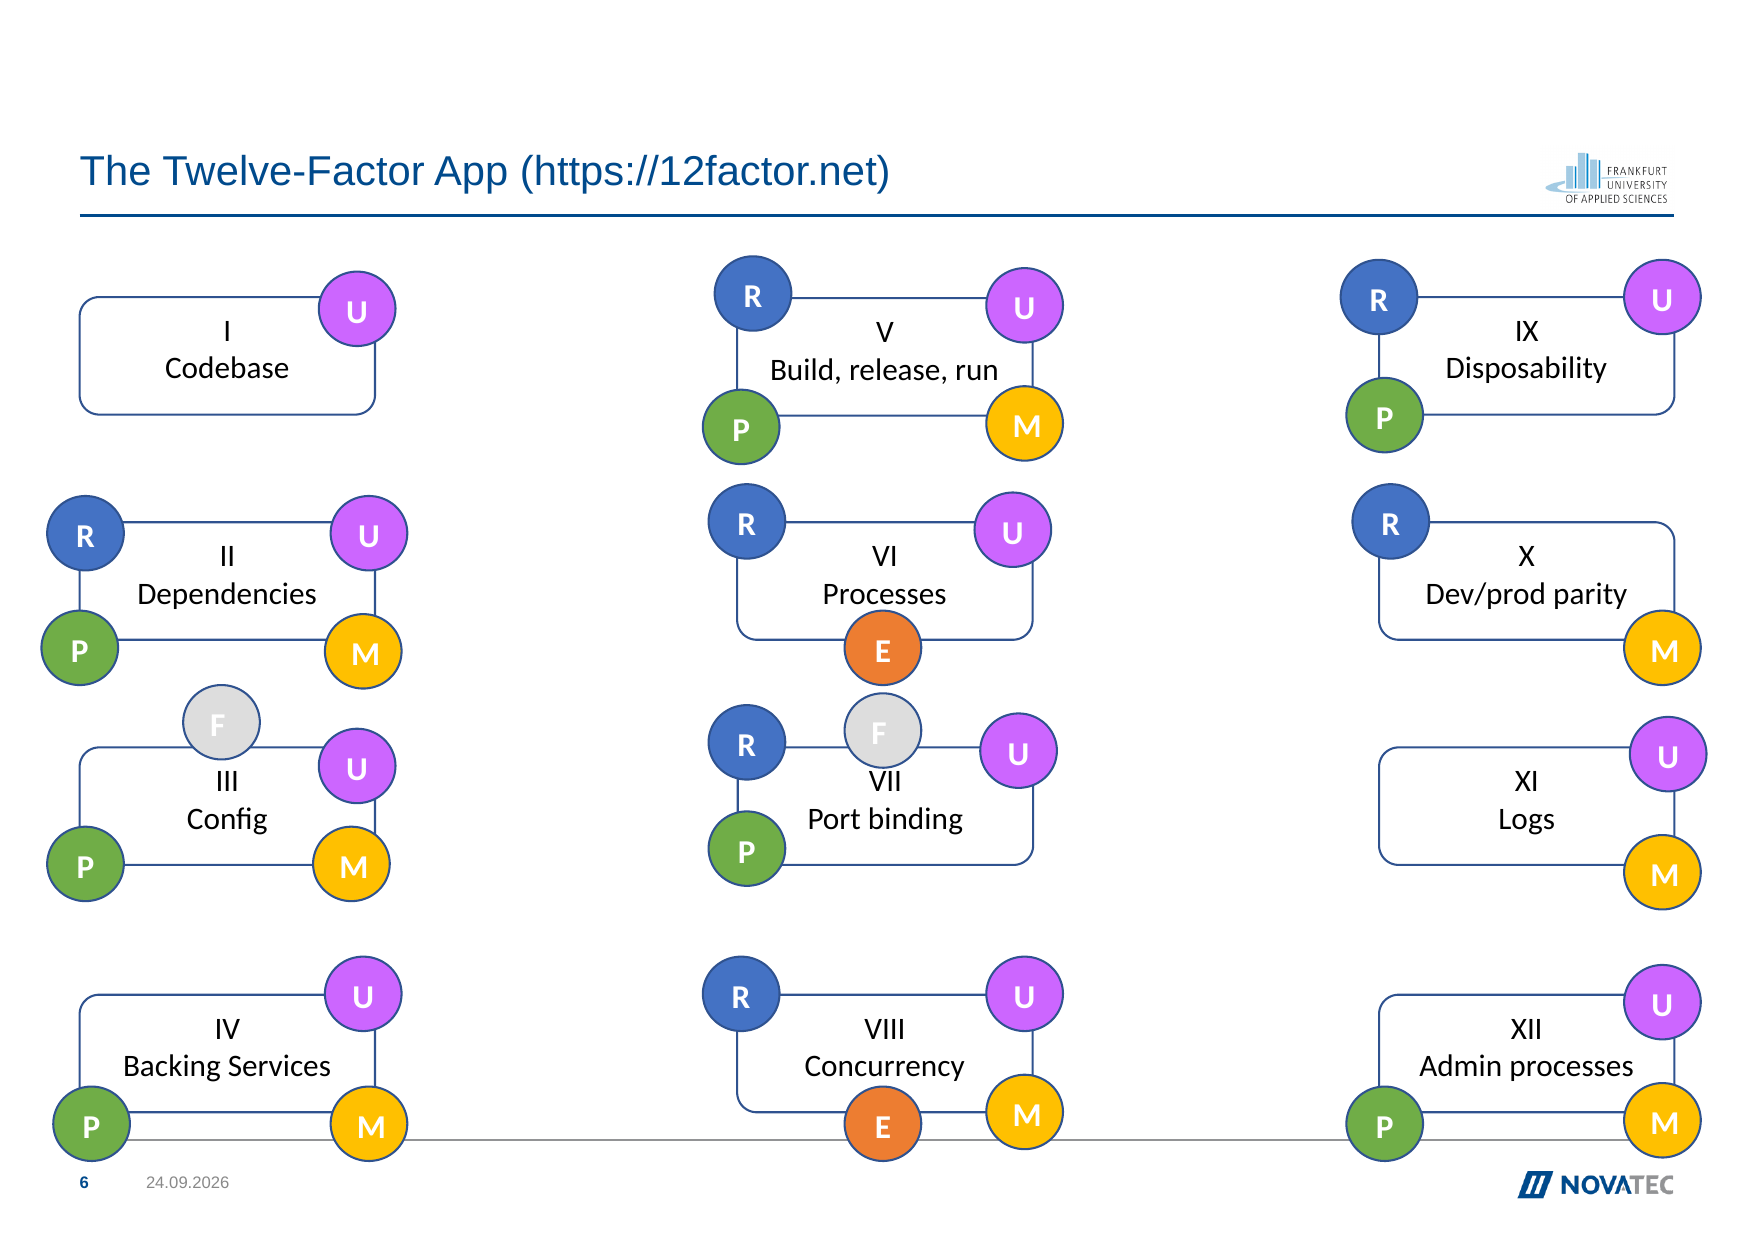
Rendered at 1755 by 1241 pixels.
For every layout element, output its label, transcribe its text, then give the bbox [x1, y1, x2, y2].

text_box IV Backing Services [79, 994, 376, 1113]
text_box 27.01.2018 [146, 1149, 276, 1216]
text_box P [41, 610, 119, 686]
text_box R [1352, 484, 1430, 559]
text_box M [1624, 835, 1701, 910]
text_box P [1346, 377, 1424, 453]
text_box U [330, 496, 408, 571]
text_box II Dependencies [79, 522, 376, 640]
text_box VIII Concurrency [737, 994, 1033, 1113]
text_box M [986, 386, 1063, 461]
text_box E [844, 610, 922, 686]
text_box R [708, 484, 786, 559]
picture [1540, 145, 1675, 213]
text_box U [318, 728, 396, 804]
text_box XI Logs [1379, 747, 1675, 865]
text_box R [702, 956, 780, 1032]
text_box U [974, 492, 1052, 567]
text_box V Build, release, run [737, 298, 1033, 416]
picture [1517, 1171, 1674, 1200]
text_box R [1340, 259, 1418, 335]
text_box F [183, 685, 260, 760]
text_box U [318, 271, 396, 347]
text_box XII Admin processes [1379, 994, 1675, 1113]
text_box E [844, 1086, 922, 1161]
text_box U [980, 713, 1057, 788]
text_box U [986, 956, 1063, 1032]
text_box P [1346, 1086, 1424, 1161]
title The Twelve-Factor App (https://12factor.net) [79, 41, 1675, 241]
text_box <number> [79, 1149, 139, 1216]
text_box III Config [79, 747, 376, 865]
text_box F [844, 693, 922, 768]
text_box U [1629, 716, 1707, 792]
text_box IX Disposability [1379, 297, 1675, 415]
text_box VII Port binding [737, 747, 1034, 865]
text_box P [708, 811, 786, 886]
text_box U [1624, 259, 1701, 335]
text_box M [1624, 610, 1701, 686]
text_box P [53, 1086, 130, 1161]
text_box P [47, 826, 124, 902]
text_box P [702, 389, 780, 465]
text_box R [47, 496, 124, 571]
text_box VI Processes [737, 522, 1033, 640]
text_box U [986, 268, 1063, 343]
text_box M [330, 1086, 408, 1161]
text_box R [708, 705, 786, 780]
text_box R [714, 256, 792, 331]
text_box M [986, 1074, 1063, 1150]
text_box U [1624, 964, 1701, 1040]
text_box U [324, 956, 402, 1032]
text_box M [1624, 1083, 1701, 1158]
text_box M [313, 826, 390, 902]
text_box X Dev/prod parity [1379, 522, 1675, 640]
text_box I Codebase [79, 297, 376, 415]
text_box M [324, 614, 402, 689]
